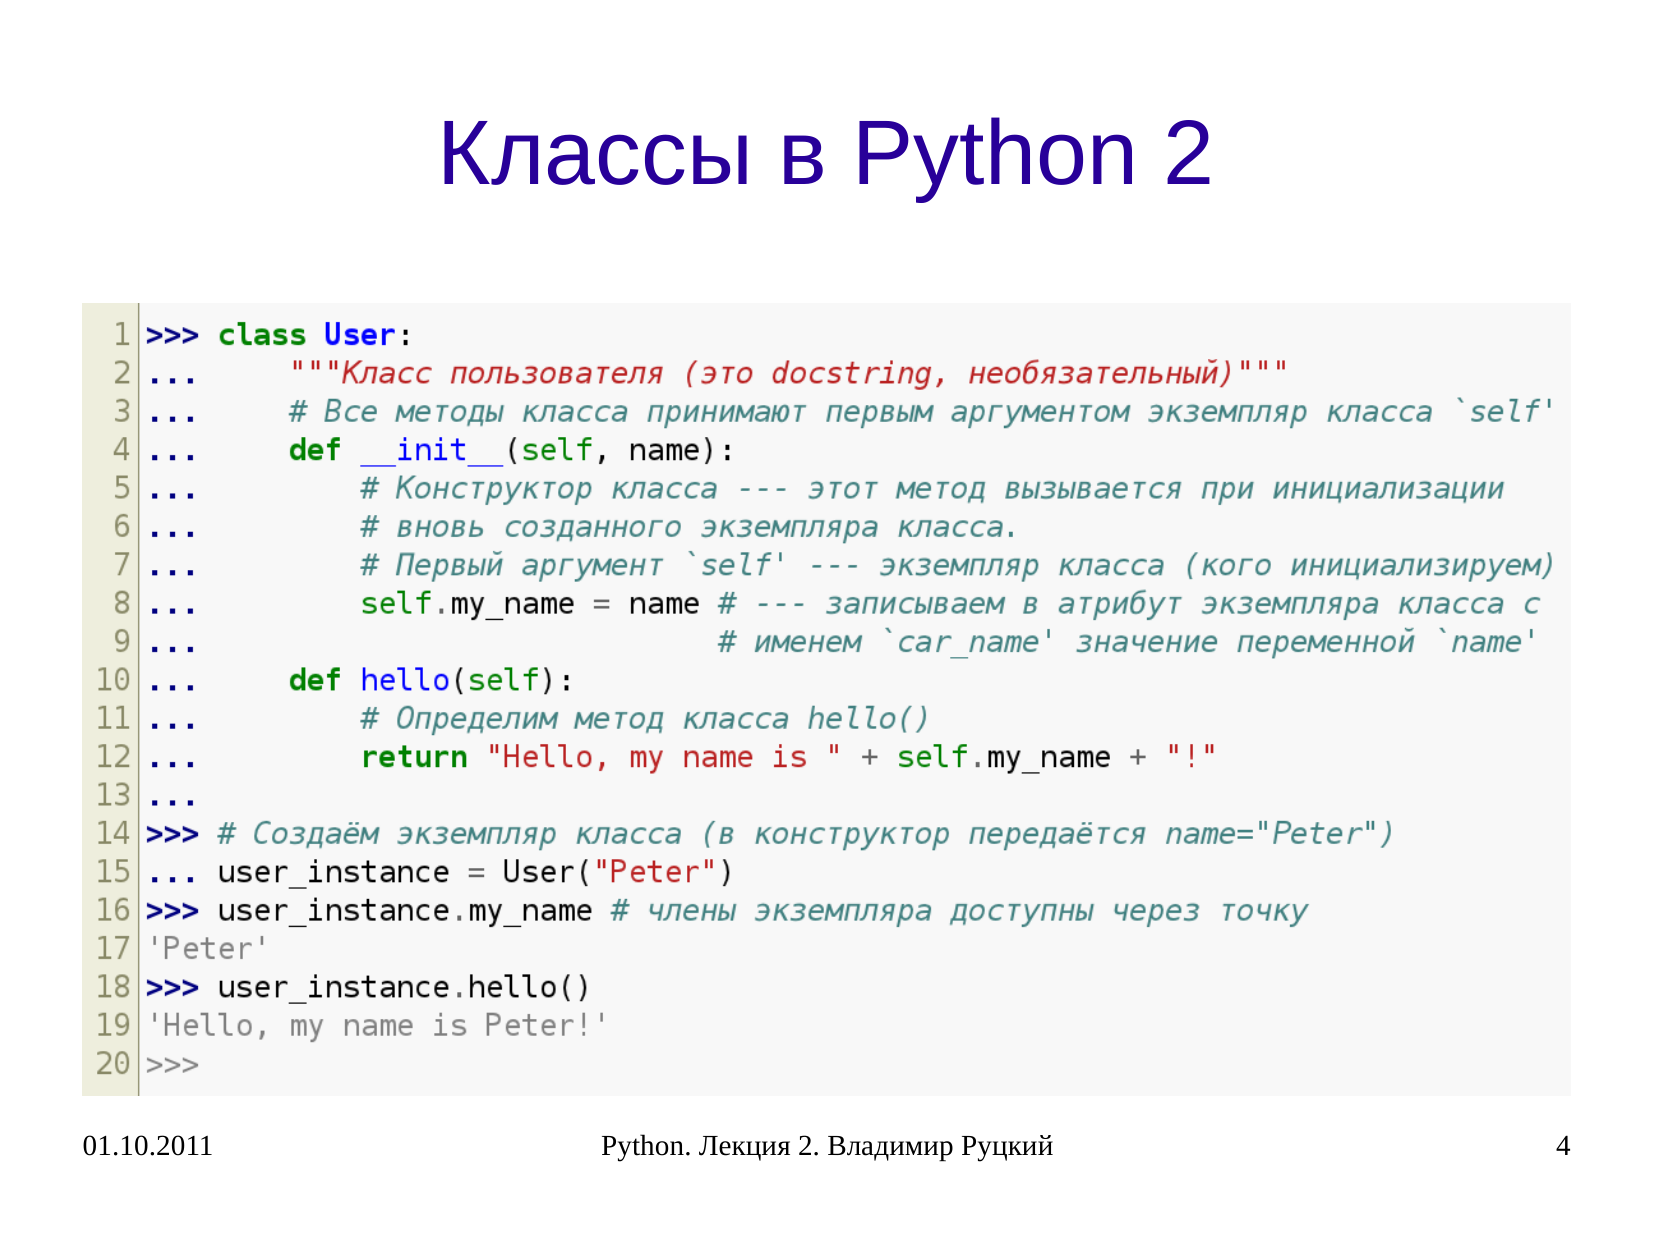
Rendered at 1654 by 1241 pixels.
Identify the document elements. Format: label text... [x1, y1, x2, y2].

title Классы в Python 2 [82, 49, 1571, 257]
picture [82, 303, 1571, 1096]
